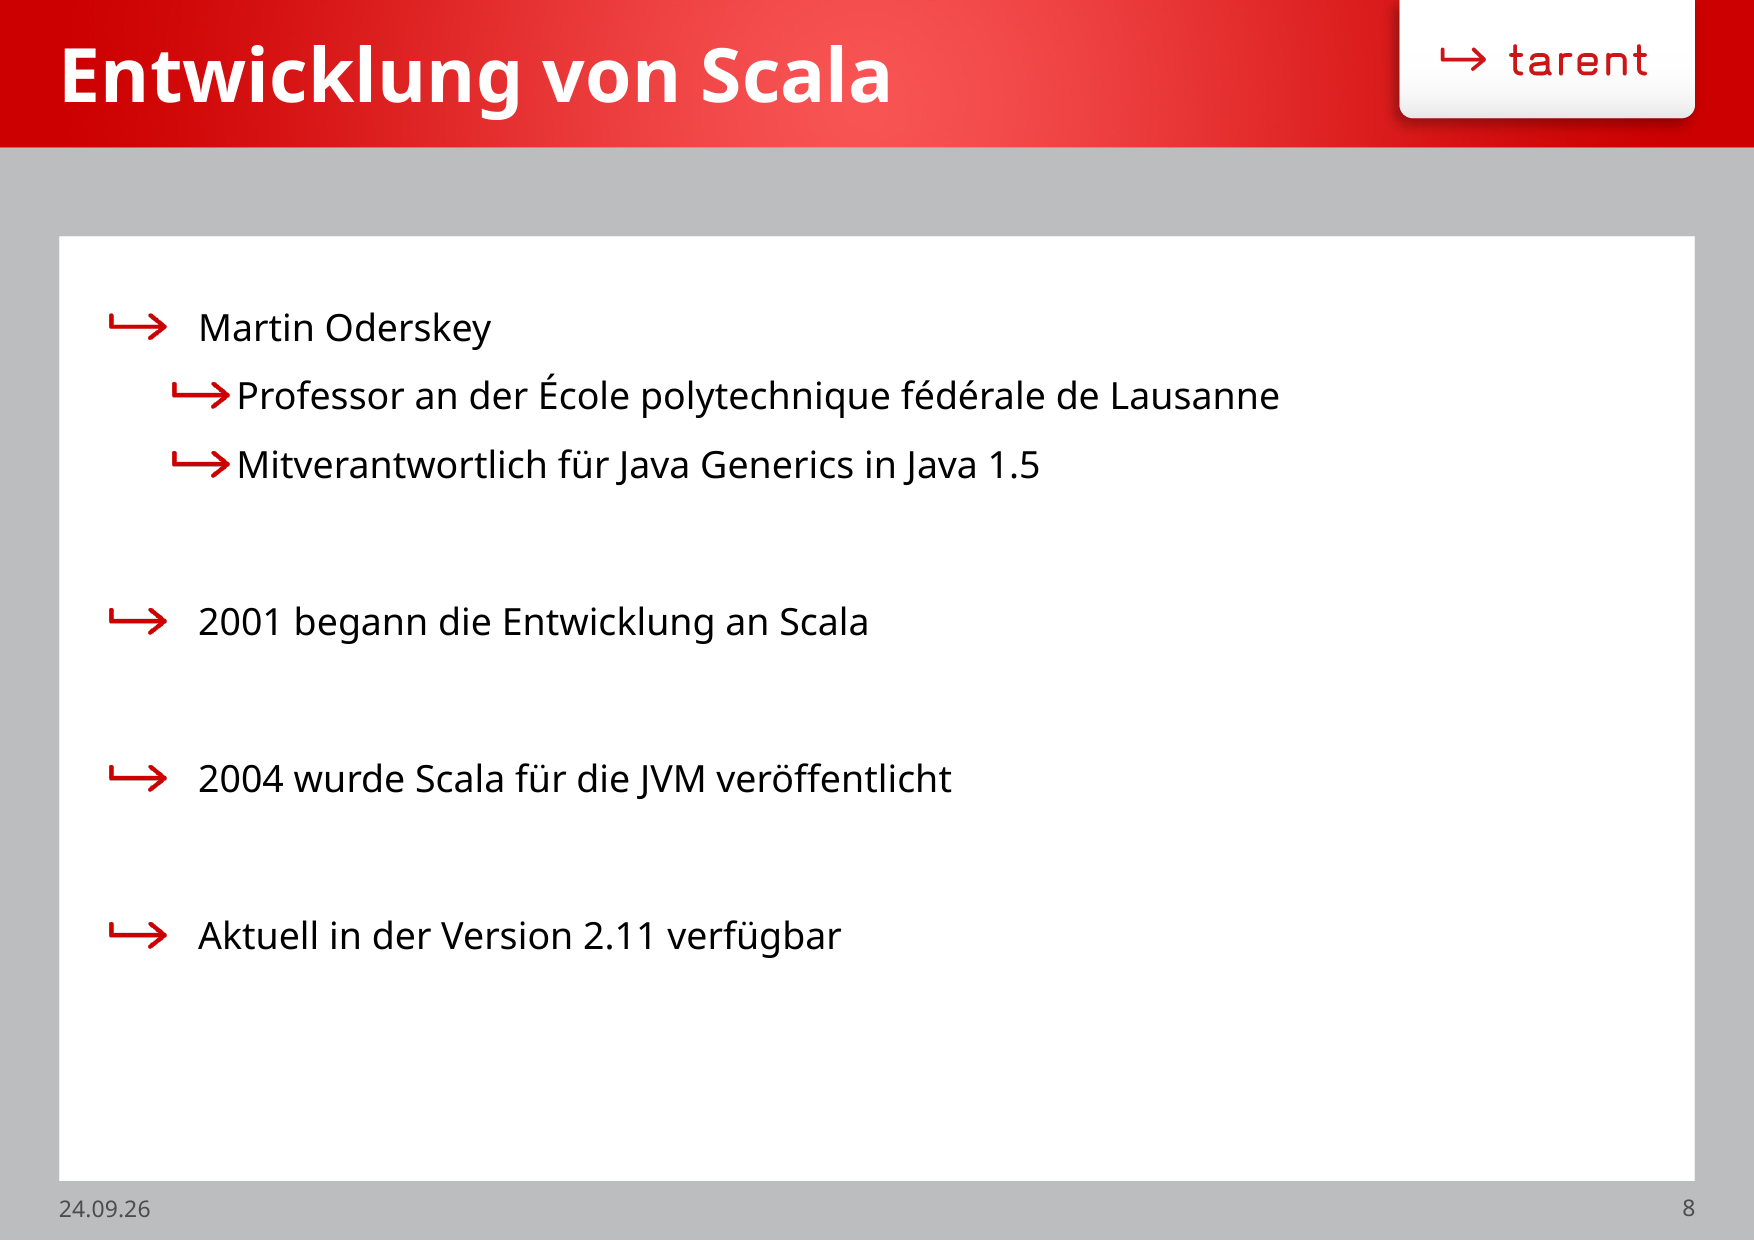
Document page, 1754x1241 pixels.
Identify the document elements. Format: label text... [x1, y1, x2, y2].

title Entwicklung von Scala [58, 0, 1638, 177]
picture [0, 0, 1754, 1240]
list Martin Oderskey Professor an der École polytechnique fédérale de Lausanne Mitverantwortlich für Java Generics in Java 1.5 2001 begann die Entwicklung an Scala 2004 wurde Scala für die JVM veröffentlicht Aktuell in der Version 2.11 verfügbar [58, 212, 1630, 1170]
